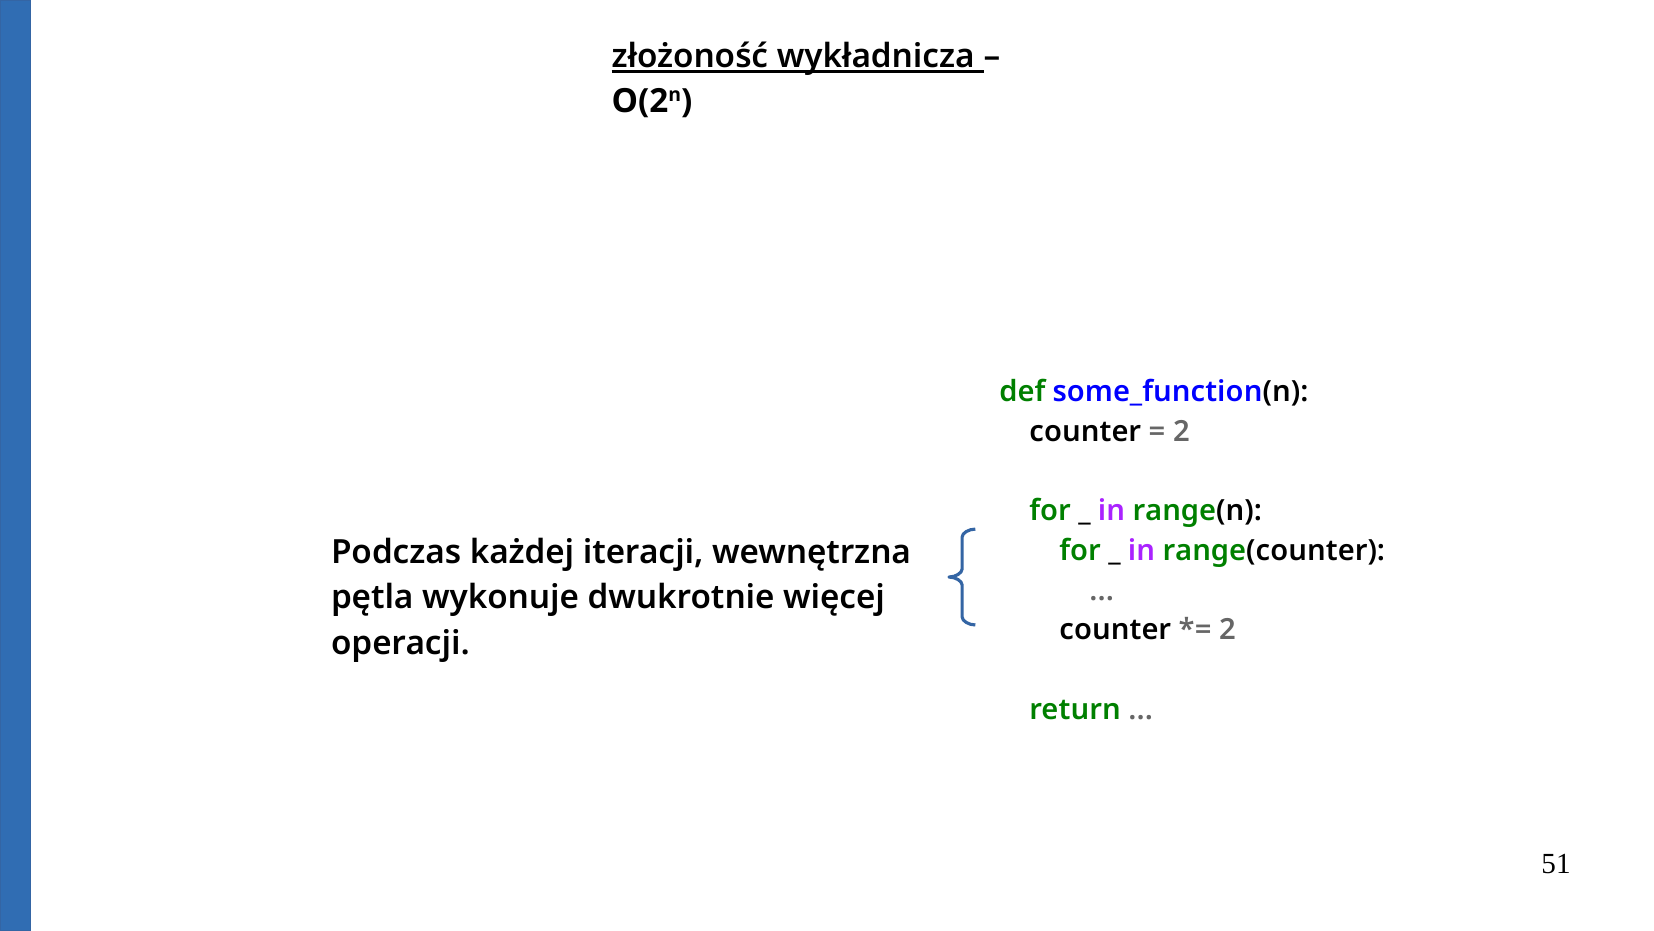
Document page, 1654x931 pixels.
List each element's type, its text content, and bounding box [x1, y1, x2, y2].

text_box def some_function(n): counter = 2 for _ in range(n): for _ in range(counter): ... counter *= 2 return ... [984, 363, 1460, 792]
text_box Podczas każdej iteracji, wewnętrzna pętla wykonuje dwukrotnie więcej operacji. [316, 520, 946, 620]
text_box złożoność wykładnicza – O(2n) [596, 24, 1057, 123]
text_box [0, 0, 31, 931]
